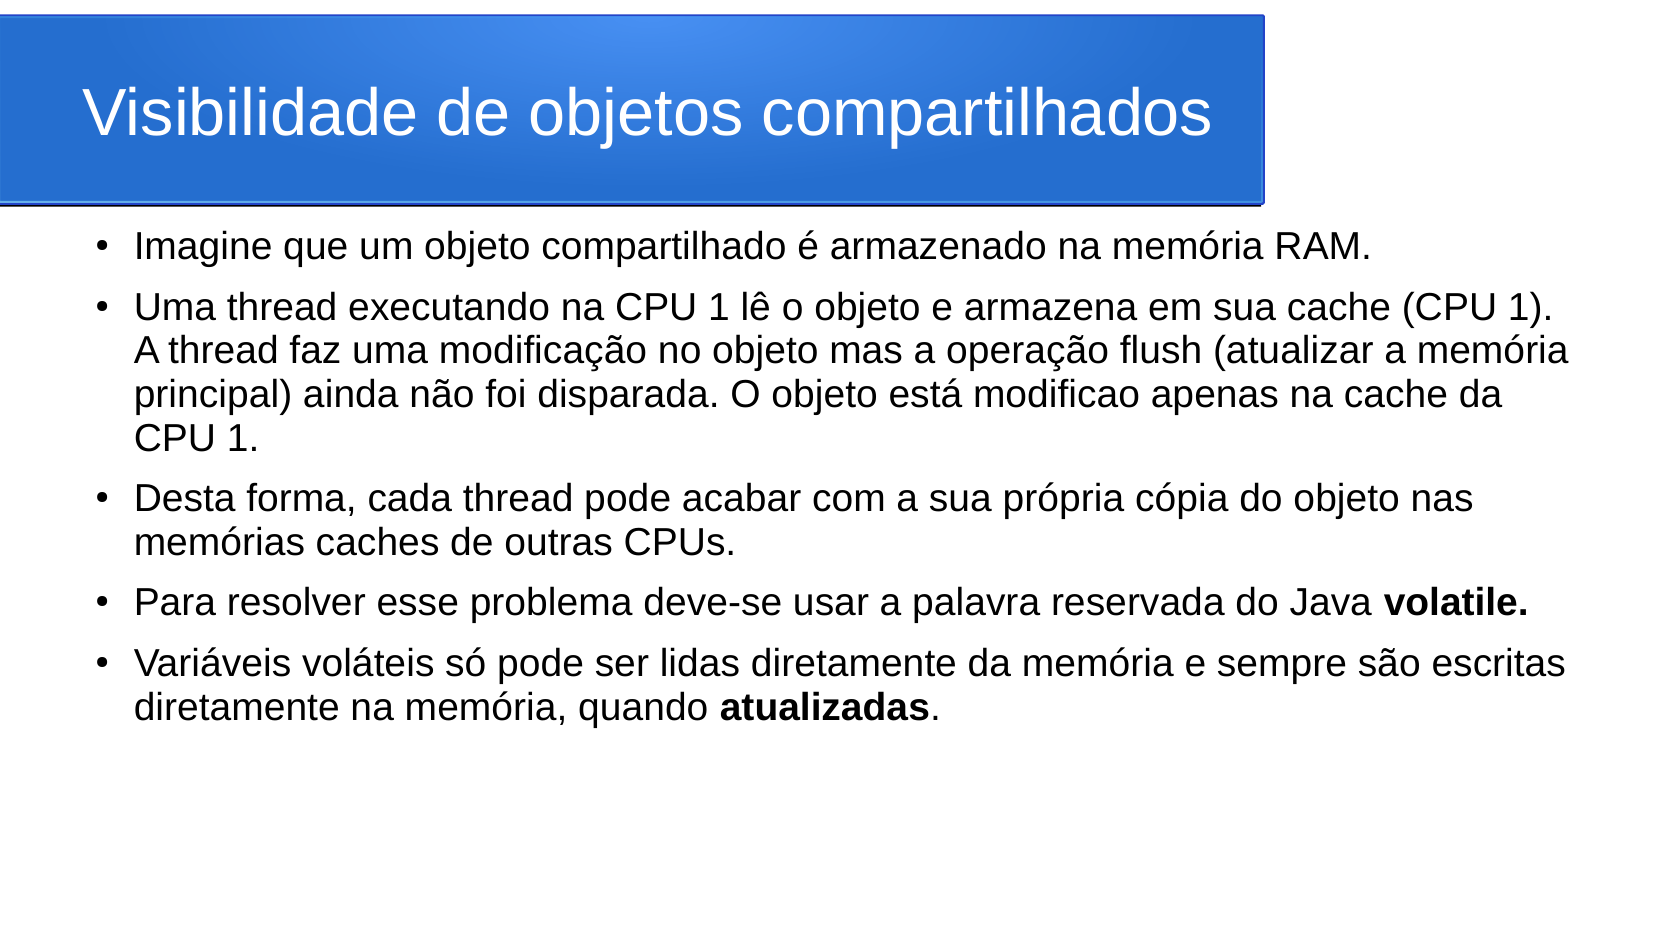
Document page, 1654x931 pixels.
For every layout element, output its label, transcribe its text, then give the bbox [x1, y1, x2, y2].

title Visibilidade de objetos compartilhados [82, 35, 1235, 189]
list Imagine que um objeto compartilhado é armazenado na memória RAM. Uma thread executando na CPU 1 lê o objeto e armazena em sua cache (CPU 1). A thread faz uma modificação no objeto mas a operação flush (atualizar a memória principal) ainda não foi disparada. O objeto está modificao apenas na cache da CPU 1. Desta forma, cada thread pode acabar com a sua própria cópia do objeto nas memórias caches de outras CPUs. Para resolver esse problema deve-se usar a palavra reservada do Java volatile. Variáveis voláteis só pode ser lidas diretamente da memória e sempre são escritas diretamente na memória, quando atualizadas. [82, 224, 1571, 764]
